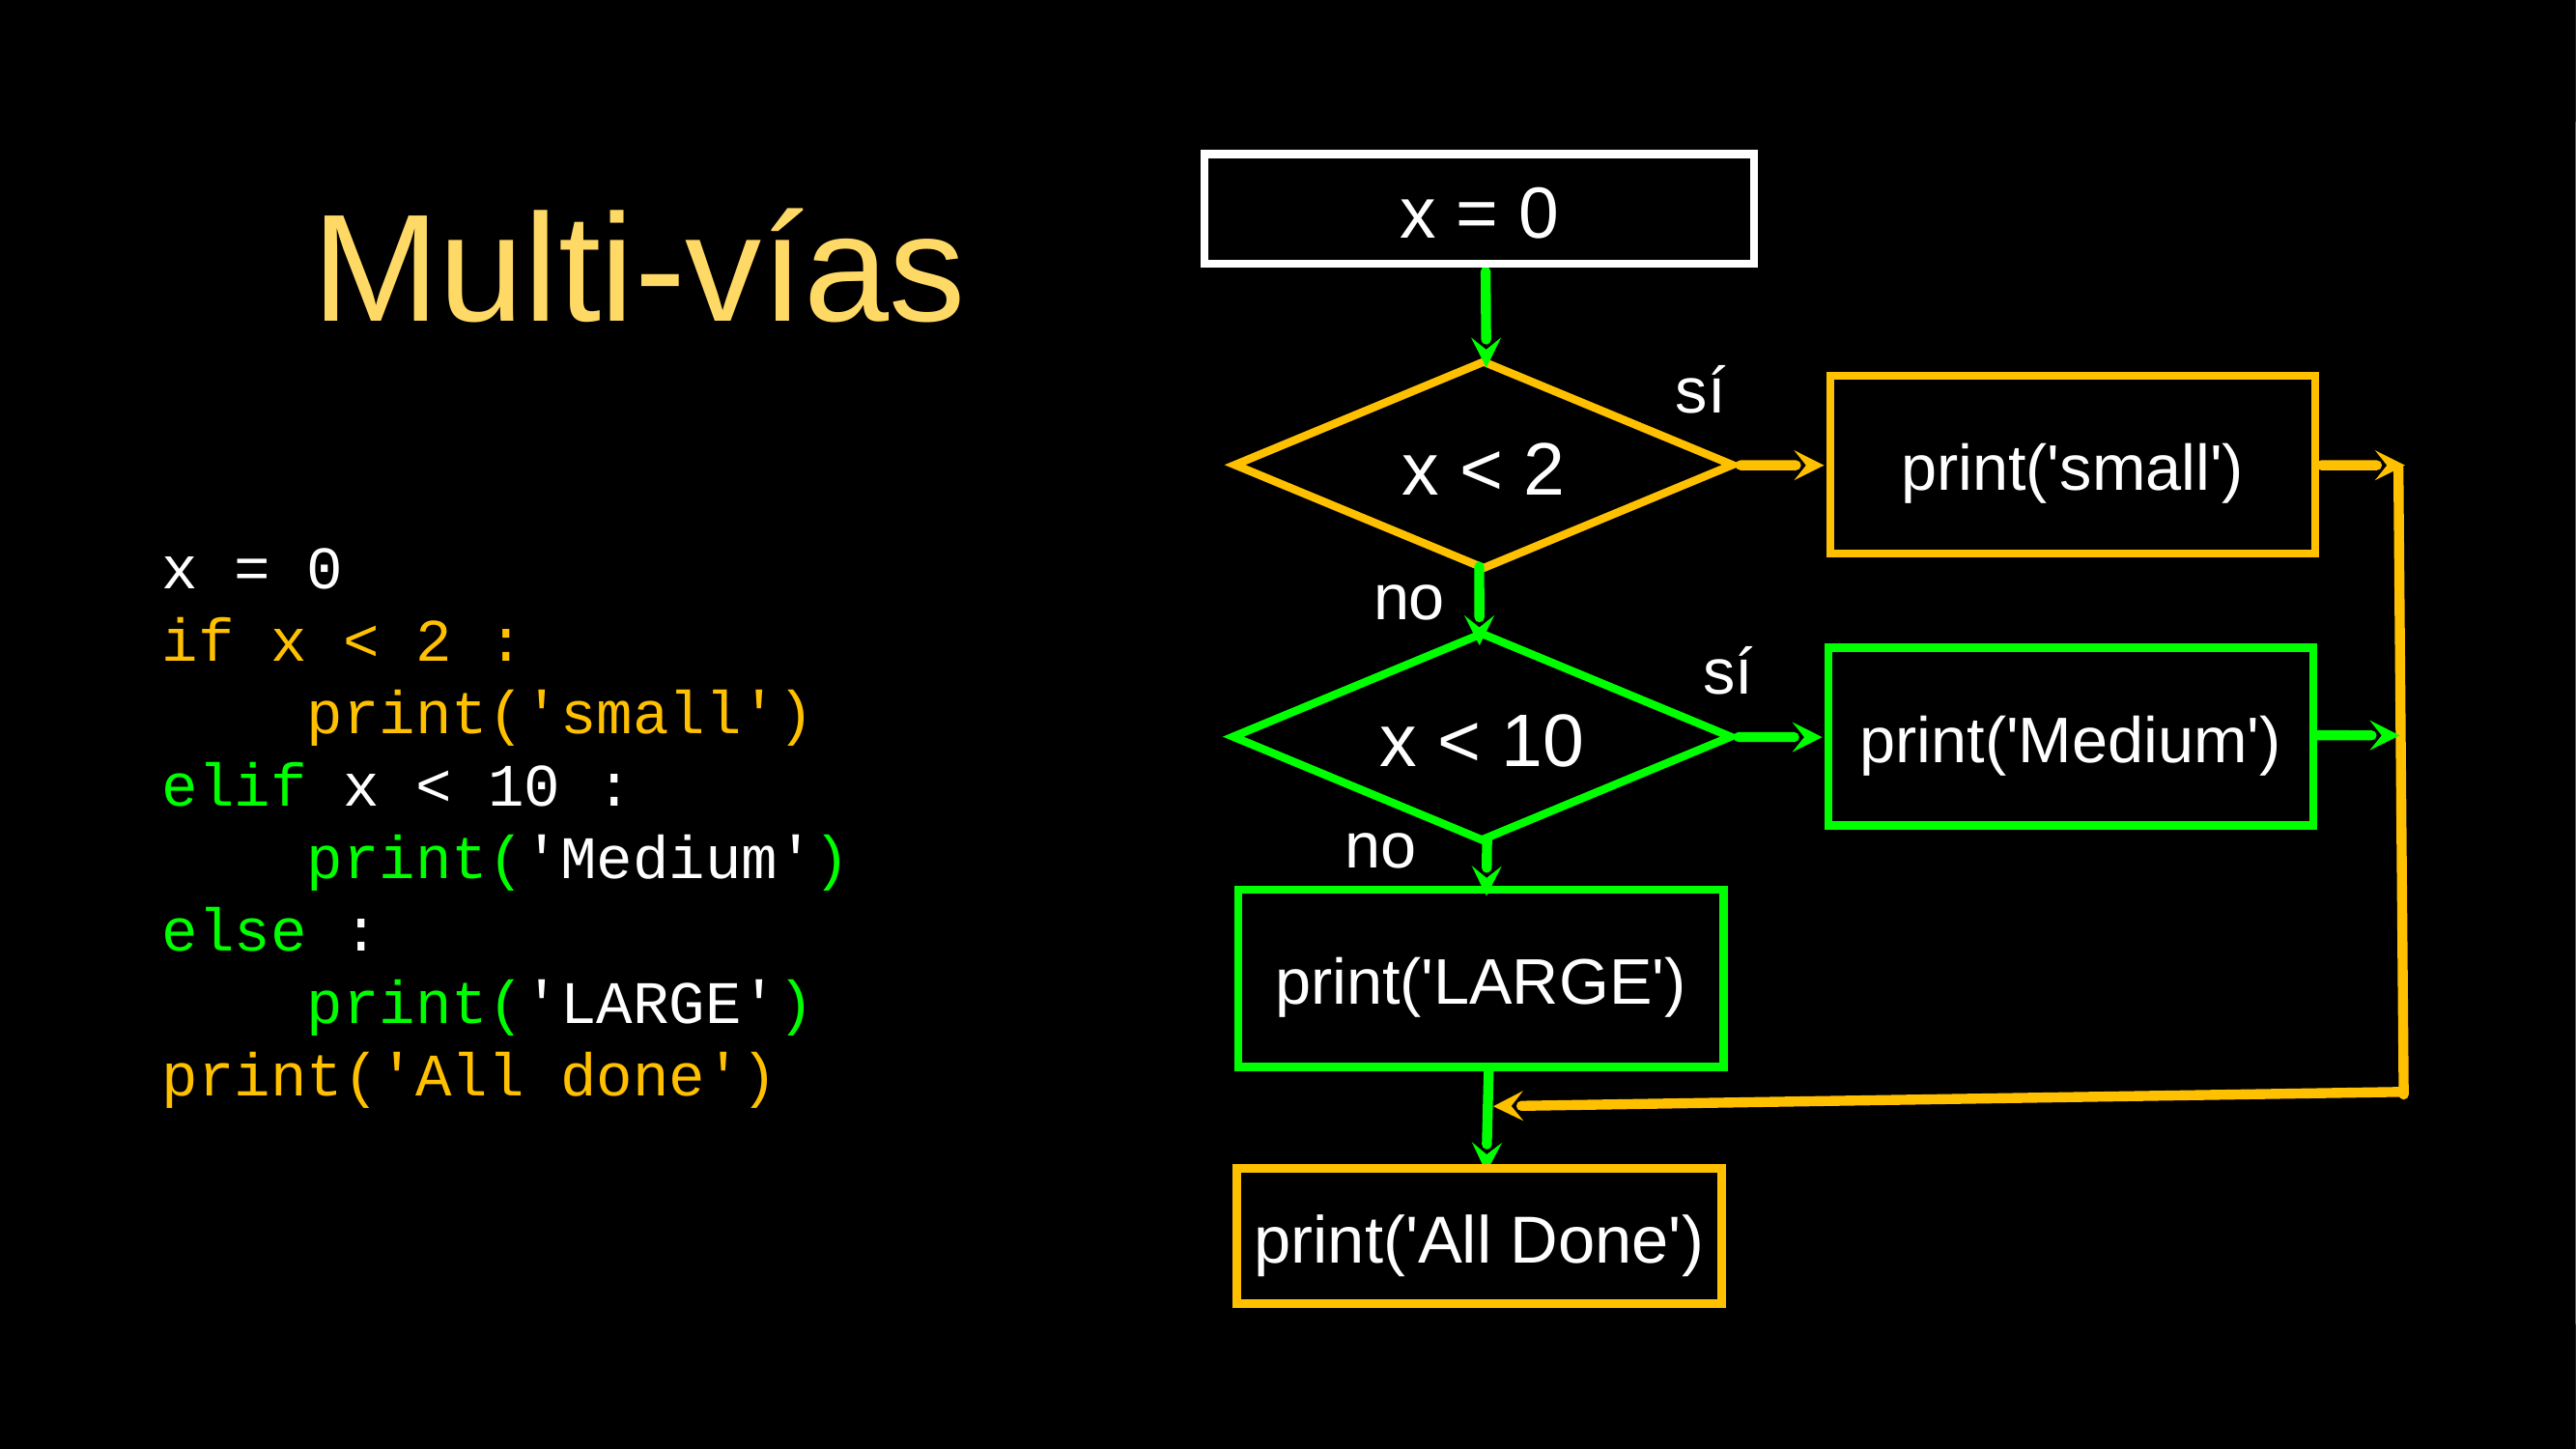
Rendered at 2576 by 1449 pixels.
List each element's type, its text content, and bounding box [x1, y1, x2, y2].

text_box print('LARGE') [1238, 889, 1724, 1067]
text_box sí [1645, 348, 1756, 427]
text_box sí [1667, 629, 1790, 708]
text_box no [1371, 554, 1448, 634]
text_box x = 0 if x < 2 : print('small') elif x < 10 : print('Medium') else : print('LARGE') print('All done') [161, 465, 971, 1172]
text_box print('Medium') [1827, 647, 2314, 826]
title Multi-vías [183, 118, 1096, 403]
text_box x < 10 [1232, 635, 1731, 840]
text_box print('All Done') [1236, 1168, 1722, 1304]
text_box print('small') [1829, 376, 2315, 554]
text_box no [1343, 803, 1419, 882]
text_box x < 2 [1234, 362, 1733, 568]
text_box x = 0 [1204, 154, 1754, 264]
